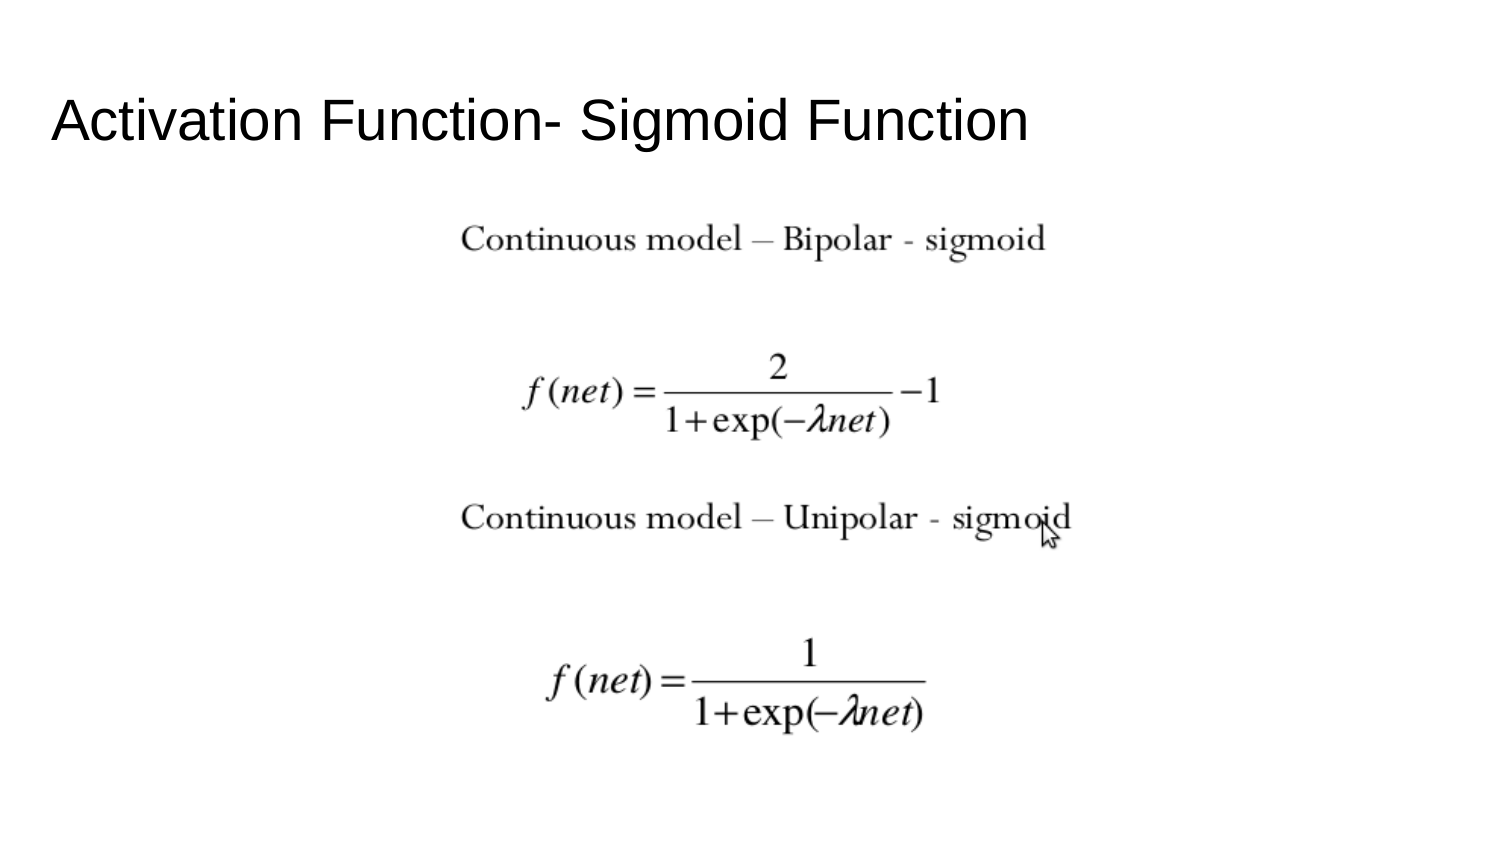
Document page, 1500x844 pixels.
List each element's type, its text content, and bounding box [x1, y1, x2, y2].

title Activation Function- Sigmoid Function [51, 72, 1449, 167]
picture [437, 212, 1095, 750]
